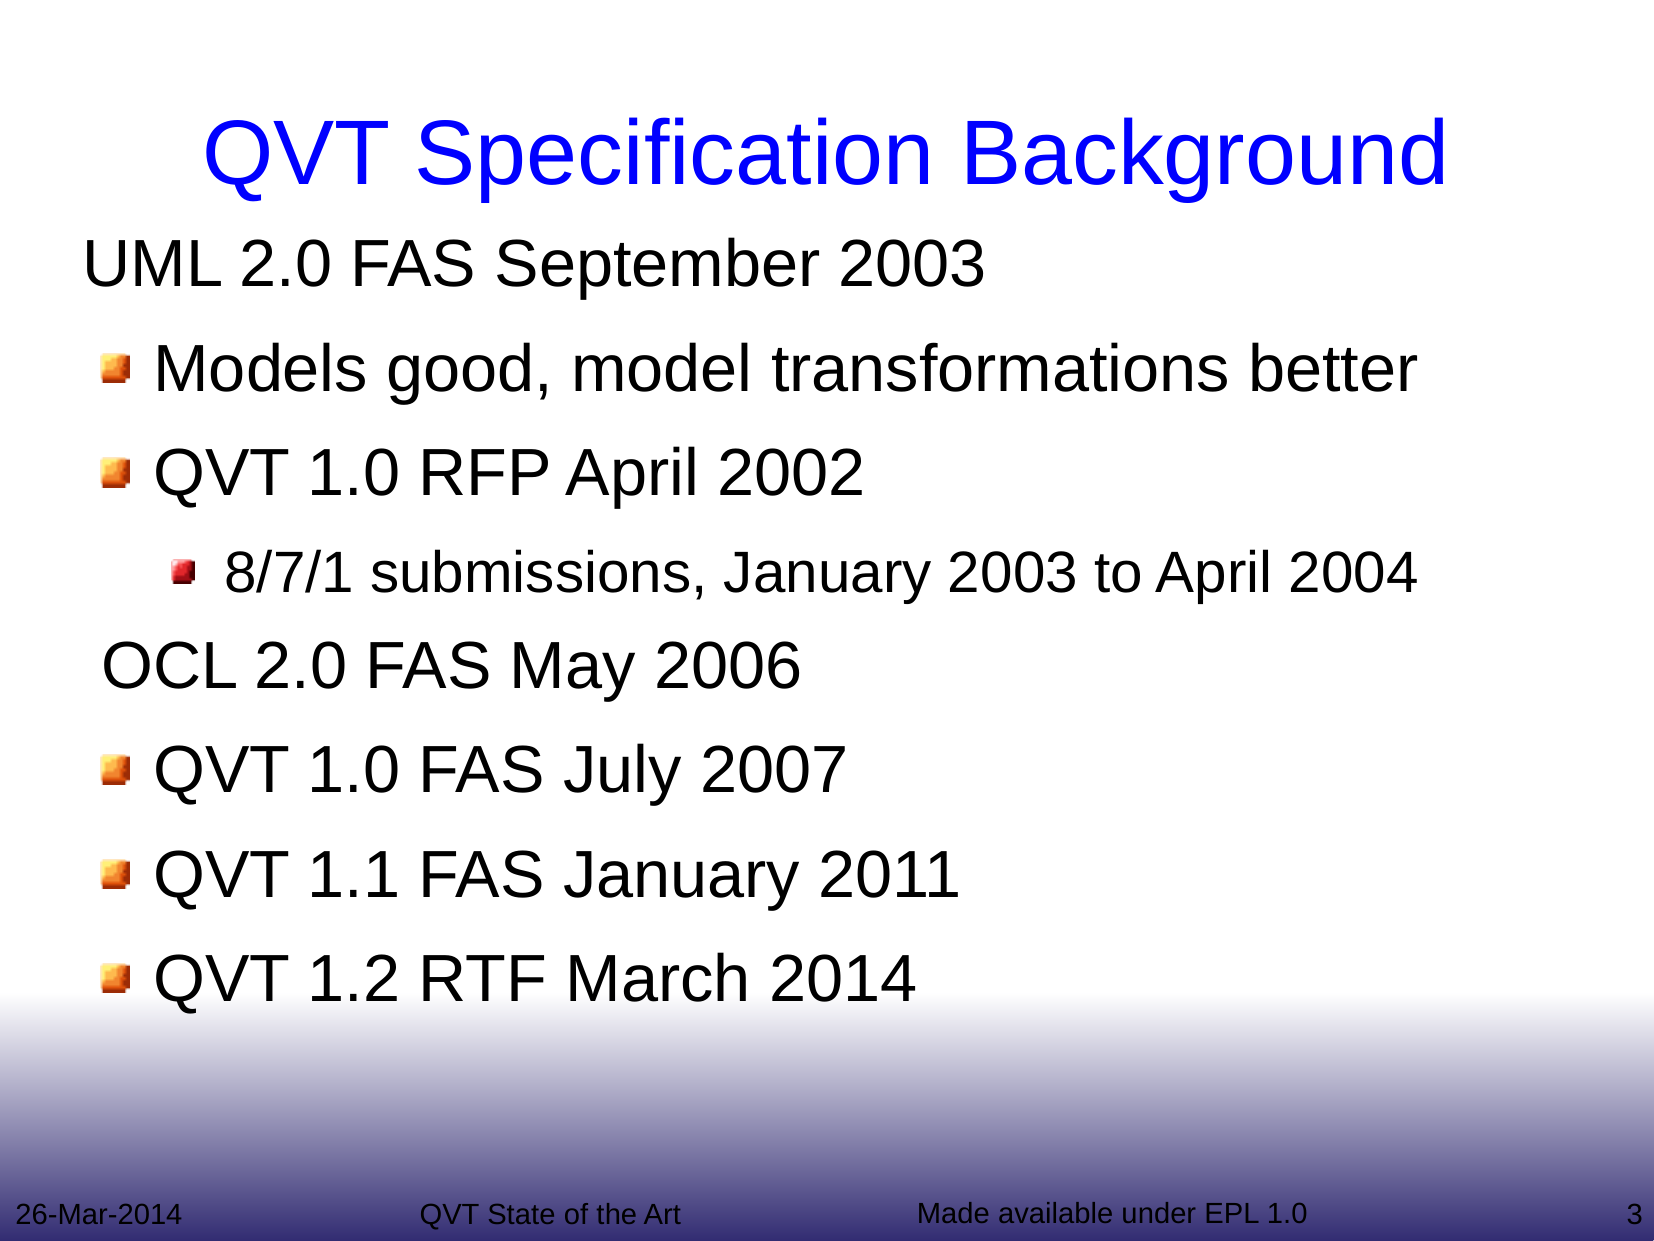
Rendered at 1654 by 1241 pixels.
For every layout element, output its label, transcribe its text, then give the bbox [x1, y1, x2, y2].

title QVT Specification Background [82, 49, 1571, 226]
list UML 2.0 FAS September 2003 Models good, model transformations better QVT 1.0 RFP April 2002 8/7/1 submissions, January 2003 to April 2004 OCL 2.0 FAS May 2006 QVT 1.0 FAS July 2007 QVT 1.1 FAS January 2011 QVT 1.2 RTF March 2014 [82, 226, 1571, 1101]
